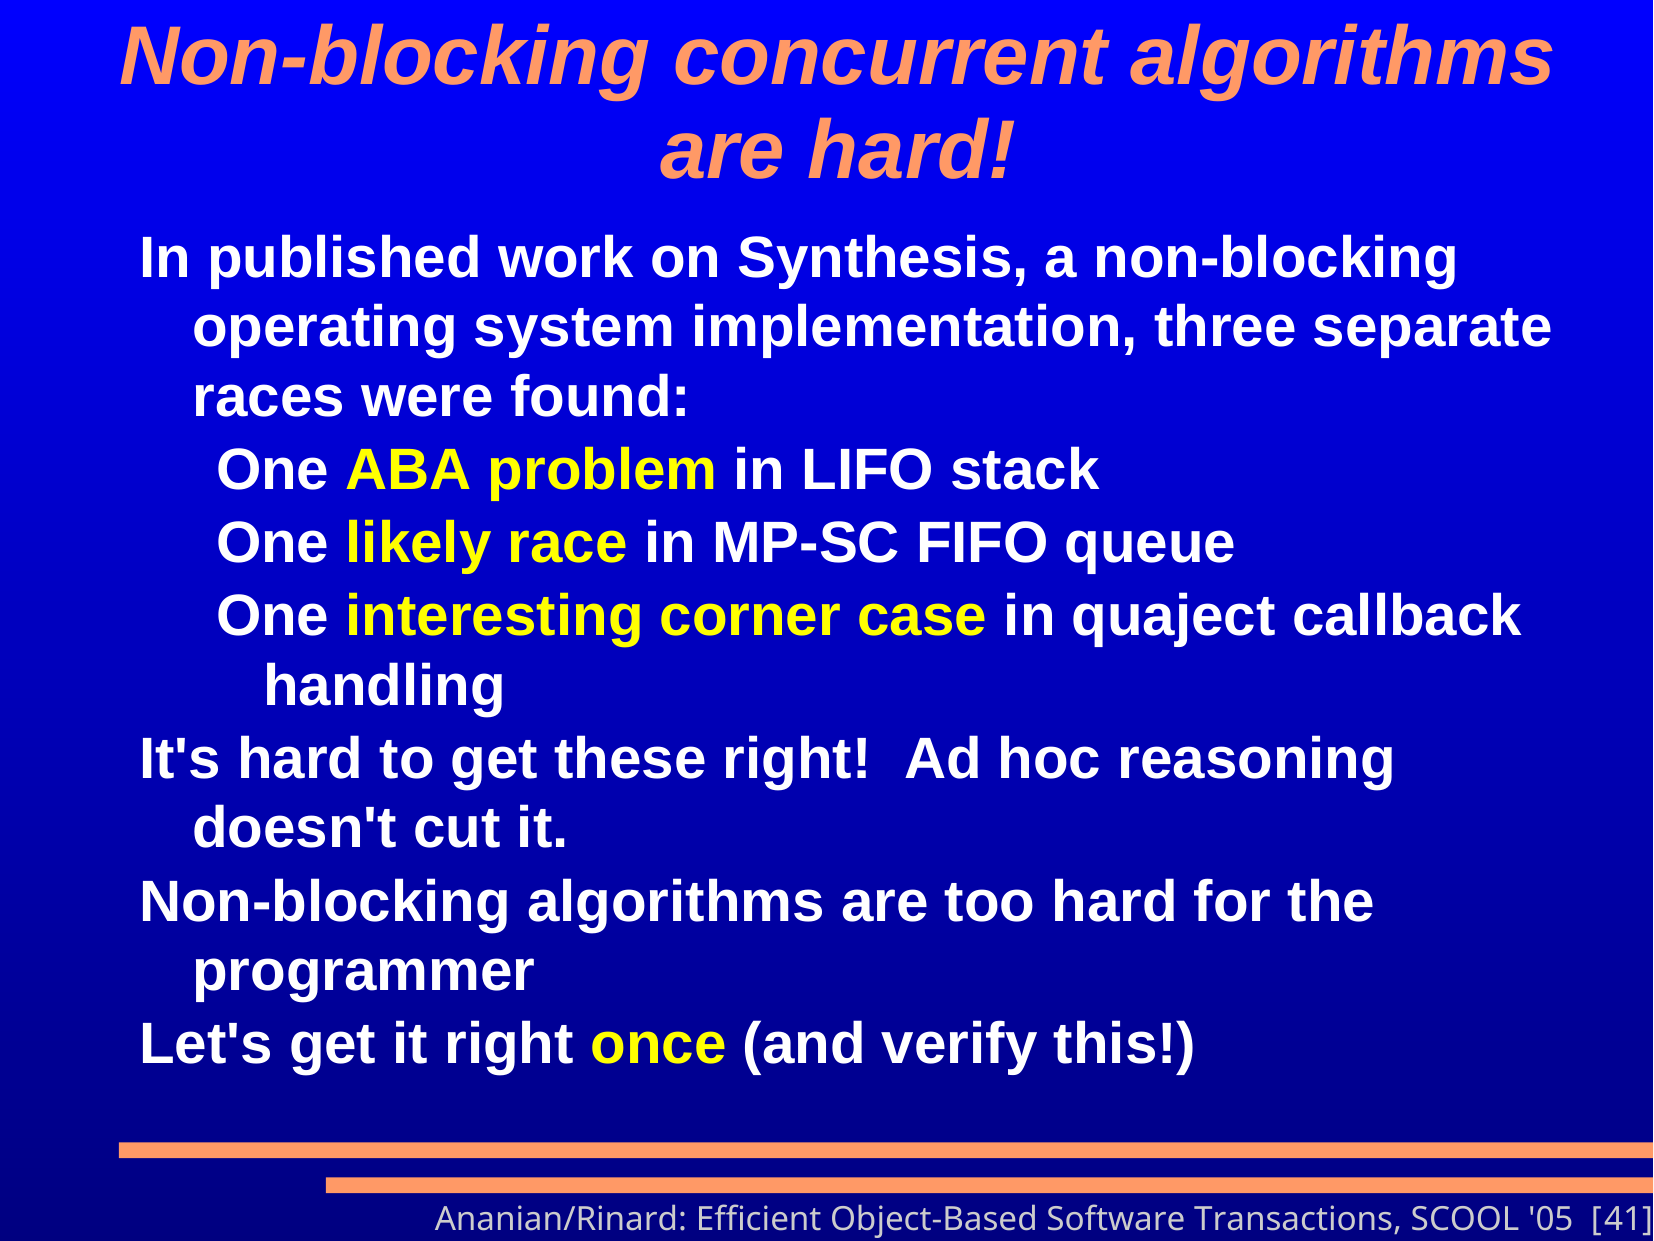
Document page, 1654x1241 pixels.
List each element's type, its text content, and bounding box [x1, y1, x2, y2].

title Non-blocking concurrent algorithms are hard! [119, 0, 1573, 211]
list In published work on Synthesis, a non-blocking operating system implementation, three separate races were found: One ABA problem in LIFO stack One likely race in MP-SC FIFO queue One interesting corner case in quaject callback handling It's hard to get these right! Ad hoc reasoning doesn't cut it. Non-blocking algorithms are too hard for the programmer Let's get it right once (and verify this!) [121, 220, 1561, 1133]
